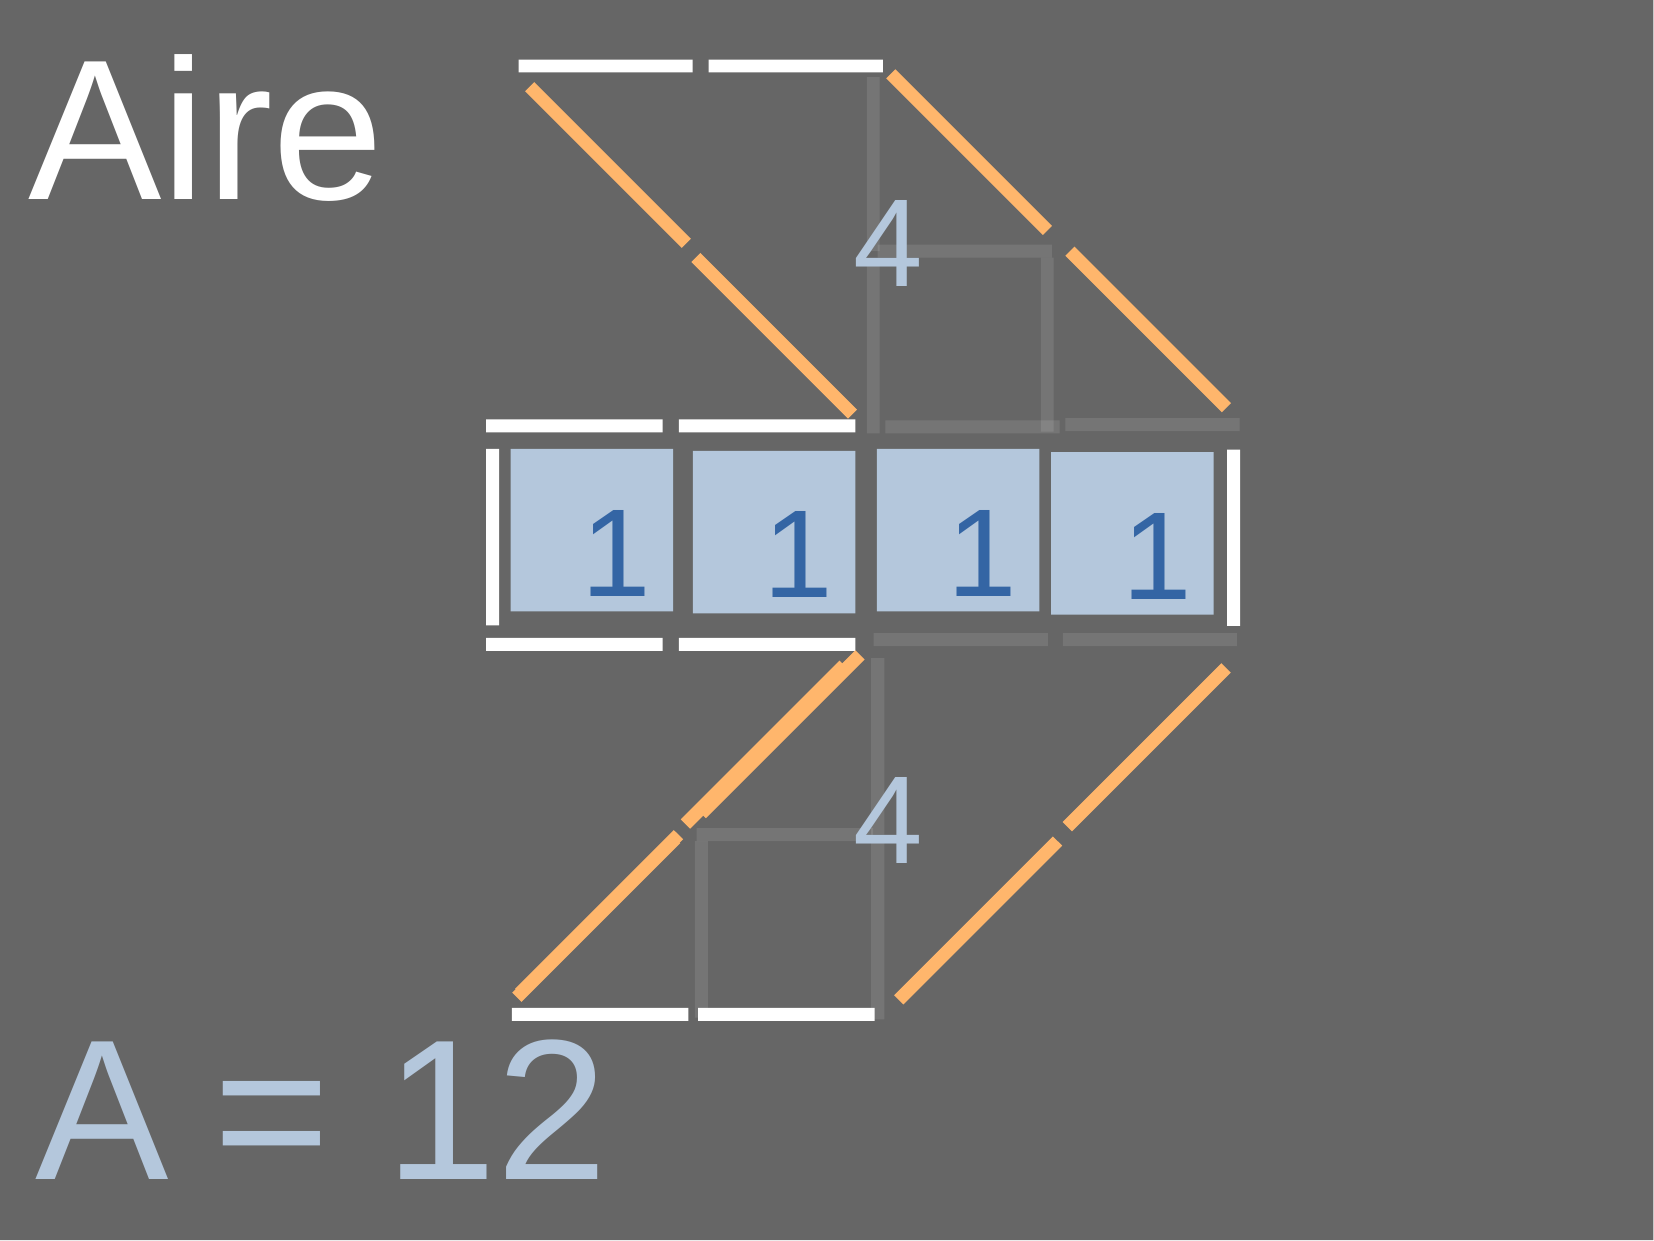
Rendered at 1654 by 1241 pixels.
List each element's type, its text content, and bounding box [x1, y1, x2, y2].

title Aire [23, 0, 390, 260]
text_box 4 [838, 743, 895, 898]
text_box 1 [567, 475, 623, 631]
text_box 1 [749, 477, 805, 632]
title A = 12 [35, 980, 982, 1241]
text_box 1 [1107, 478, 1164, 634]
text_box [0, 0, 1654, 1241]
text_box 1 [933, 475, 989, 630]
text_box 4 [838, 165, 895, 320]
